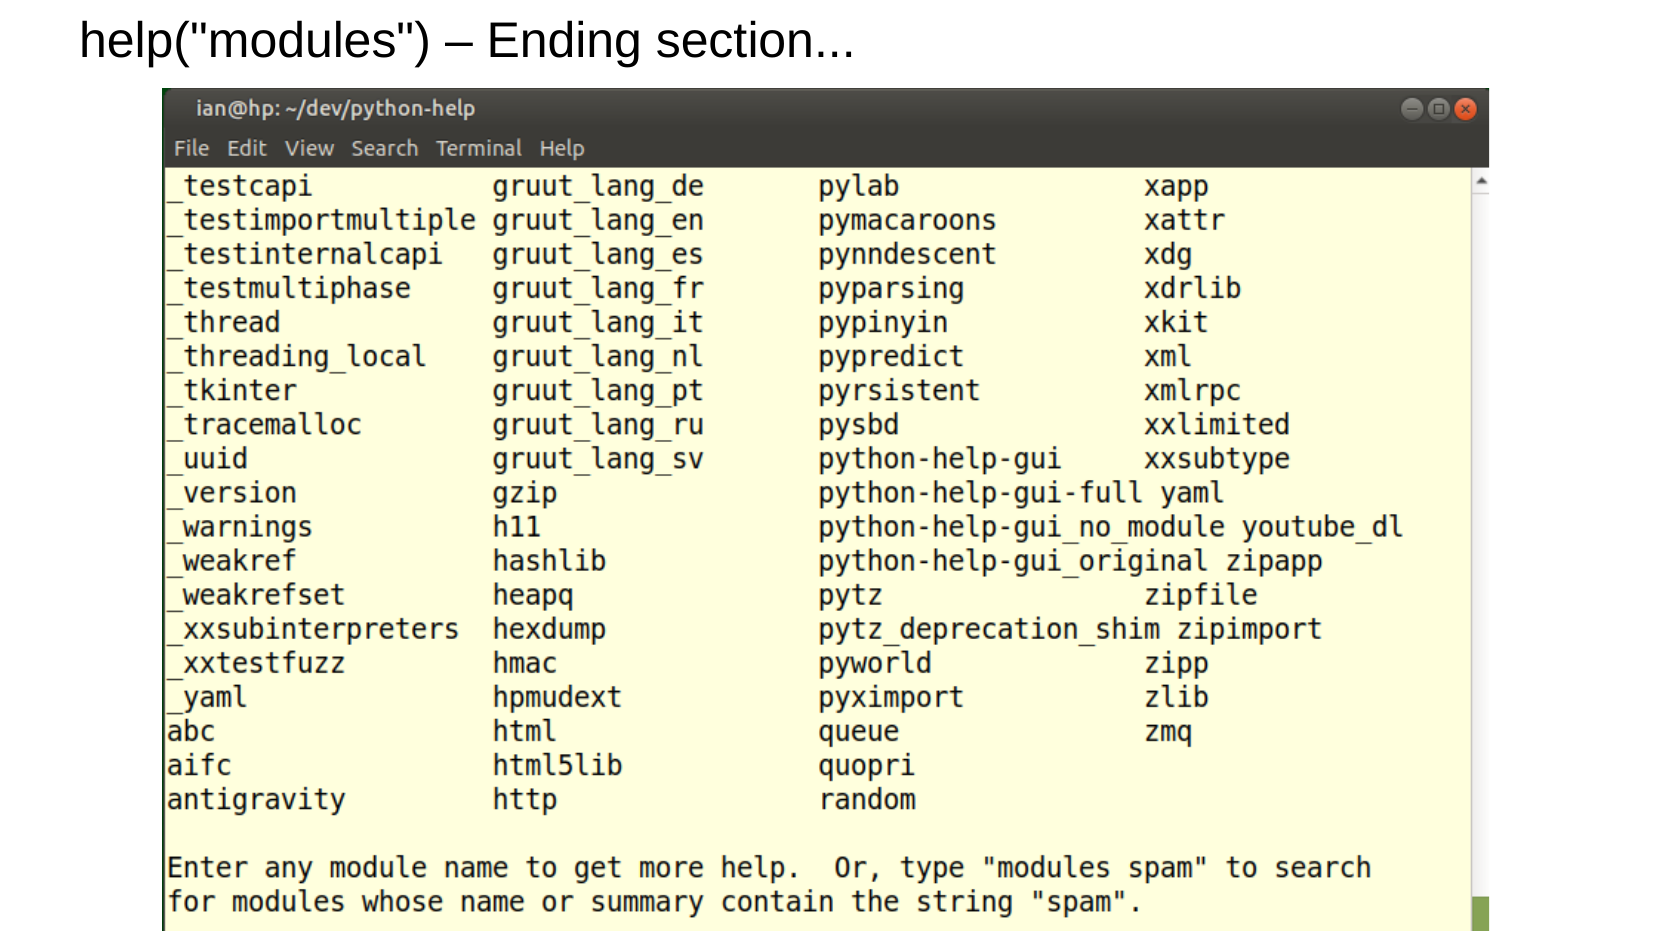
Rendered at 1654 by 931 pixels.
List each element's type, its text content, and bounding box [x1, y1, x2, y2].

list help("modules") – Ending section... [79, 12, 1568, 183]
picture [162, 88, 1490, 931]
